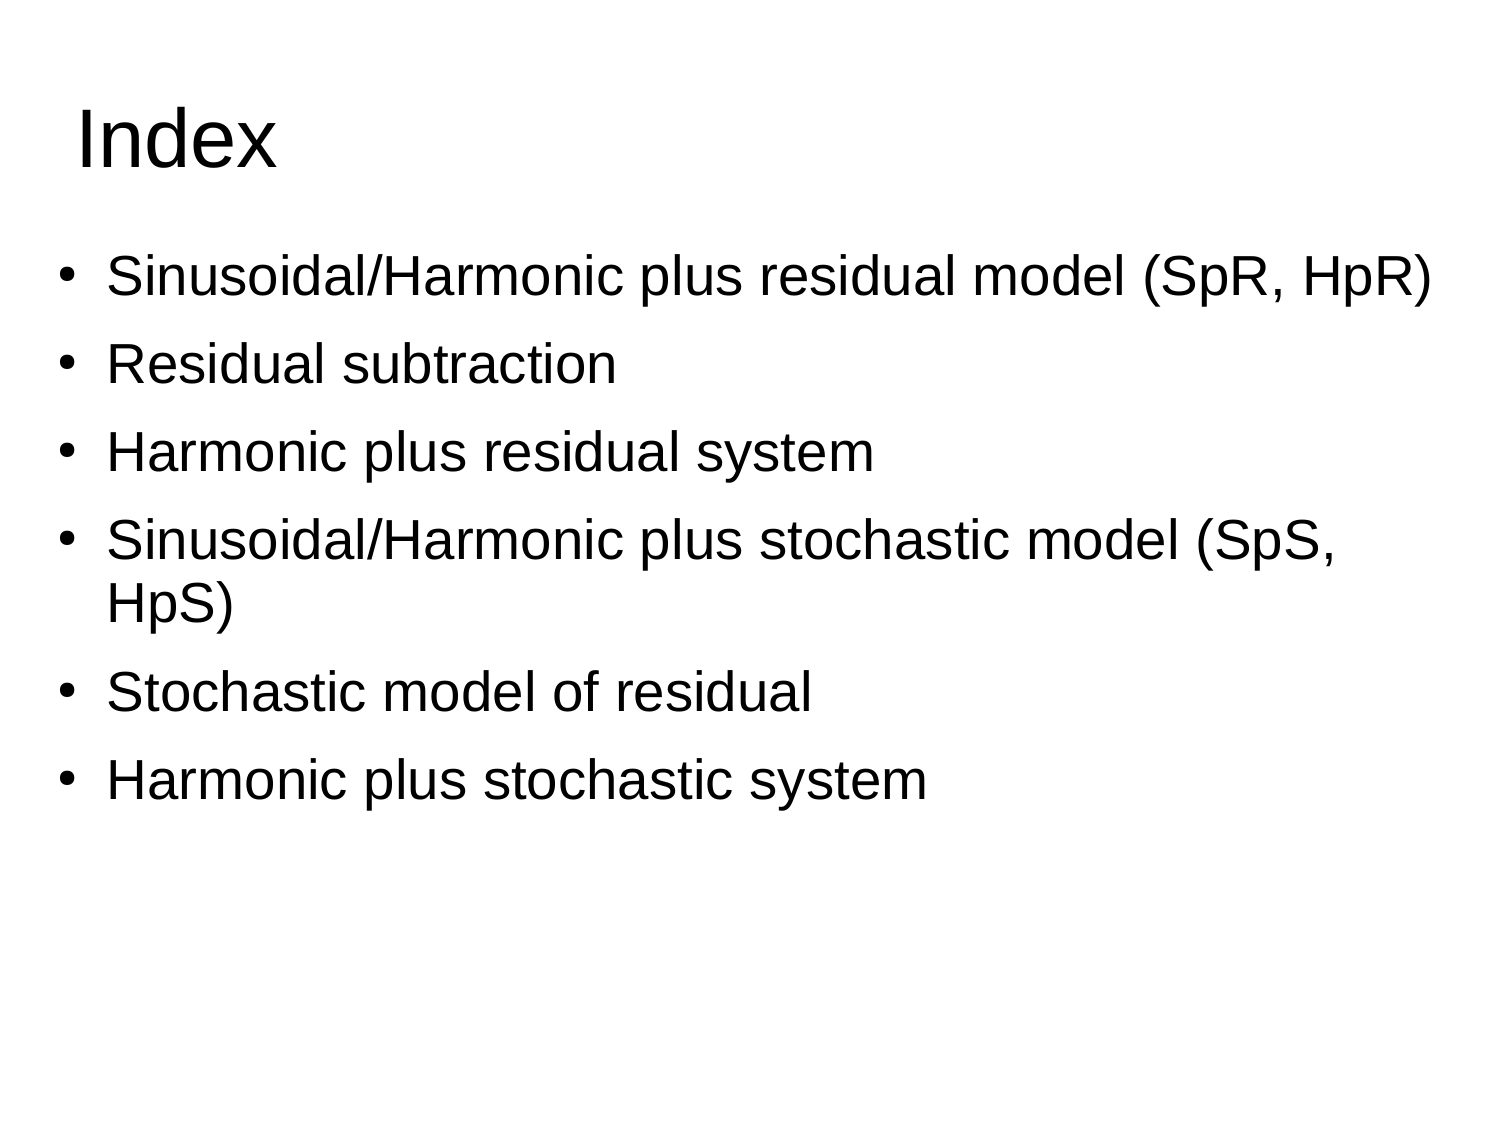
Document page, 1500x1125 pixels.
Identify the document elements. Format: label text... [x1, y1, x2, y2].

title Index [75, 44, 1425, 233]
list Sinusoidal/Harmonic plus residual model (SpR, HpR) Residual subtraction Harmonic plus residual system Sinusoidal/Harmonic plus stochastic model (SpS, HpS) Stochastic model of residual Harmonic plus stochastic system [40, 244, 1456, 836]
